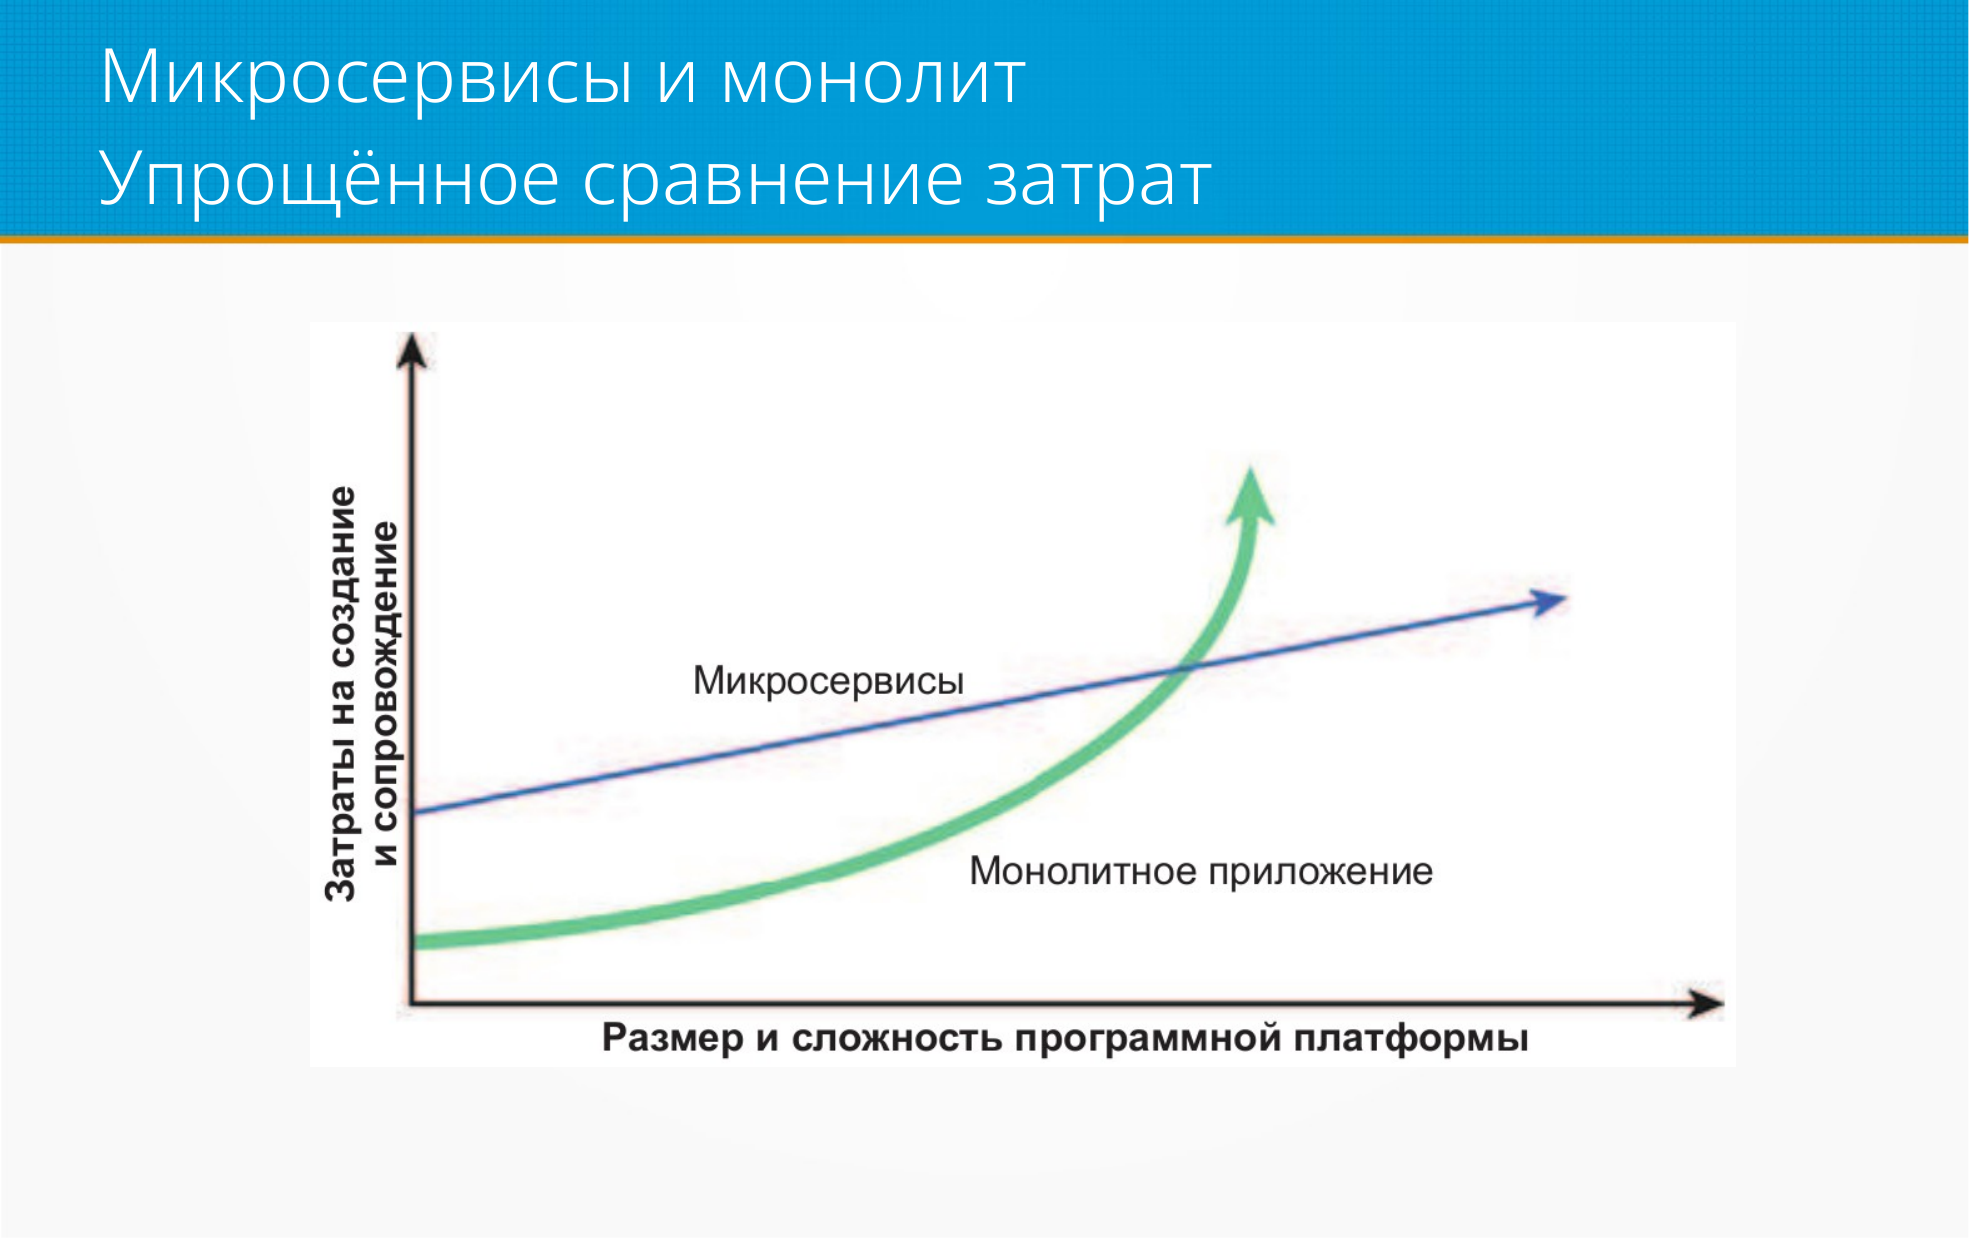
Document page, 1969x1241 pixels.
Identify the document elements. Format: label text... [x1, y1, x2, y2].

title Микросервисы и монолит Упрощённое сравнение затрат [98, 19, 1870, 227]
picture [0, 233, 1969, 1241]
